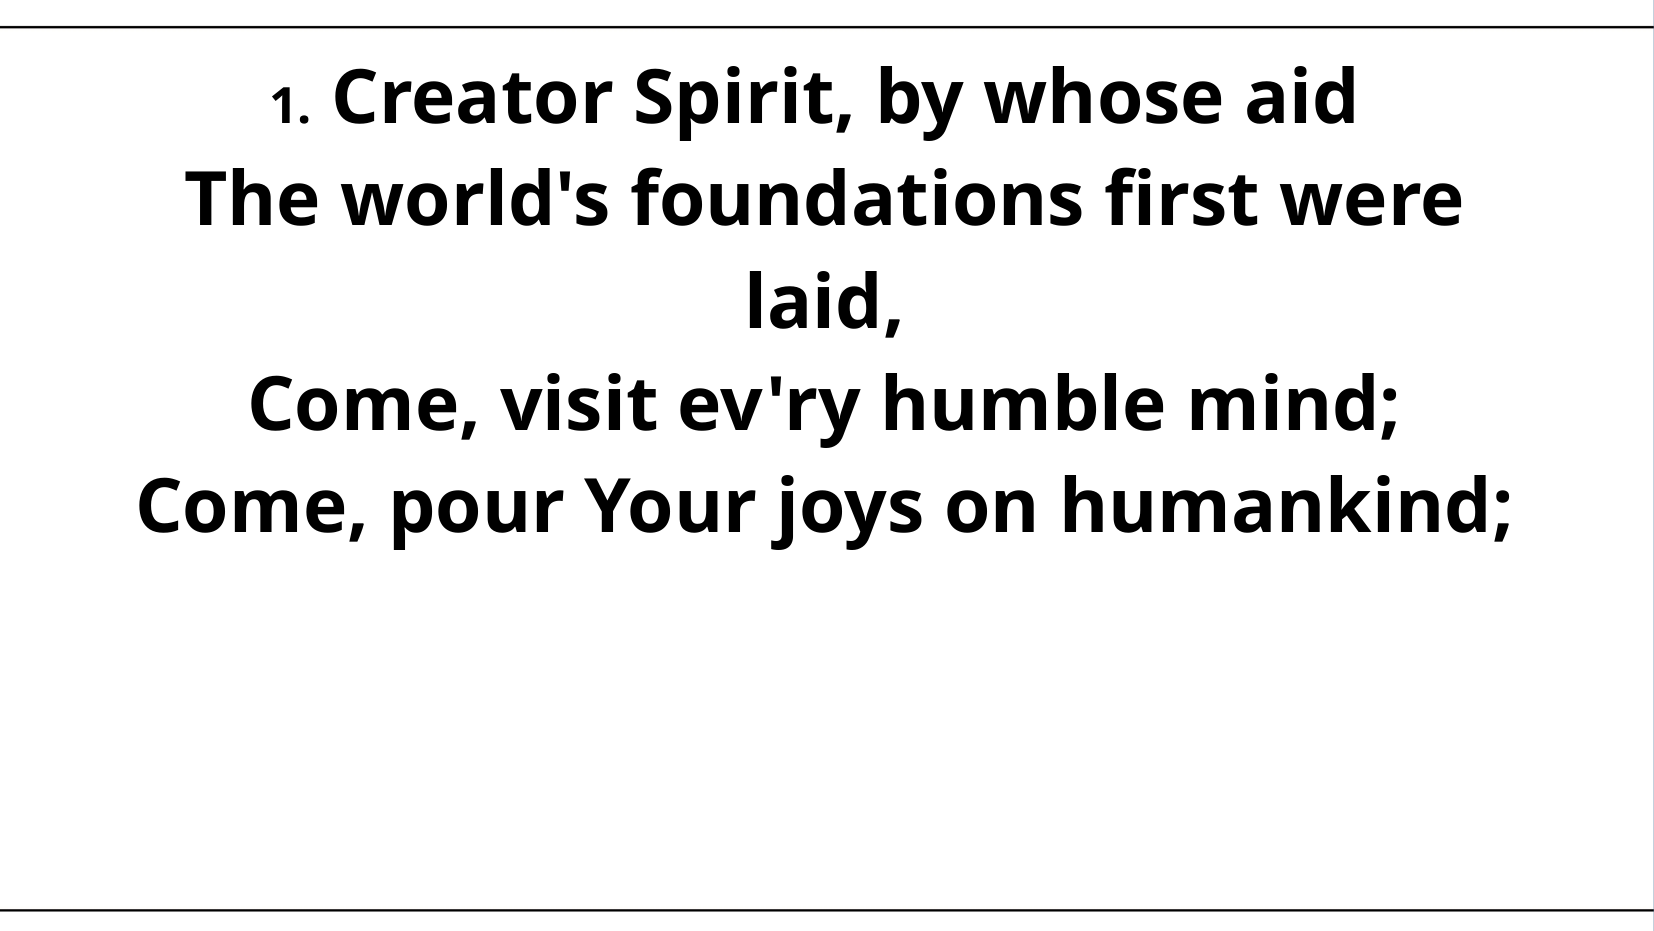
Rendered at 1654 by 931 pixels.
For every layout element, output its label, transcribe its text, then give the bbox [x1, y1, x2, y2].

picture [0, 0, 1654, 931]
text_box 1. Creator Spirit, by whose aid The world's foundations first were laid, Come, visit ev'ry humble mind; Come, pour Your joys on humankind; [105, 35, 1546, 451]
